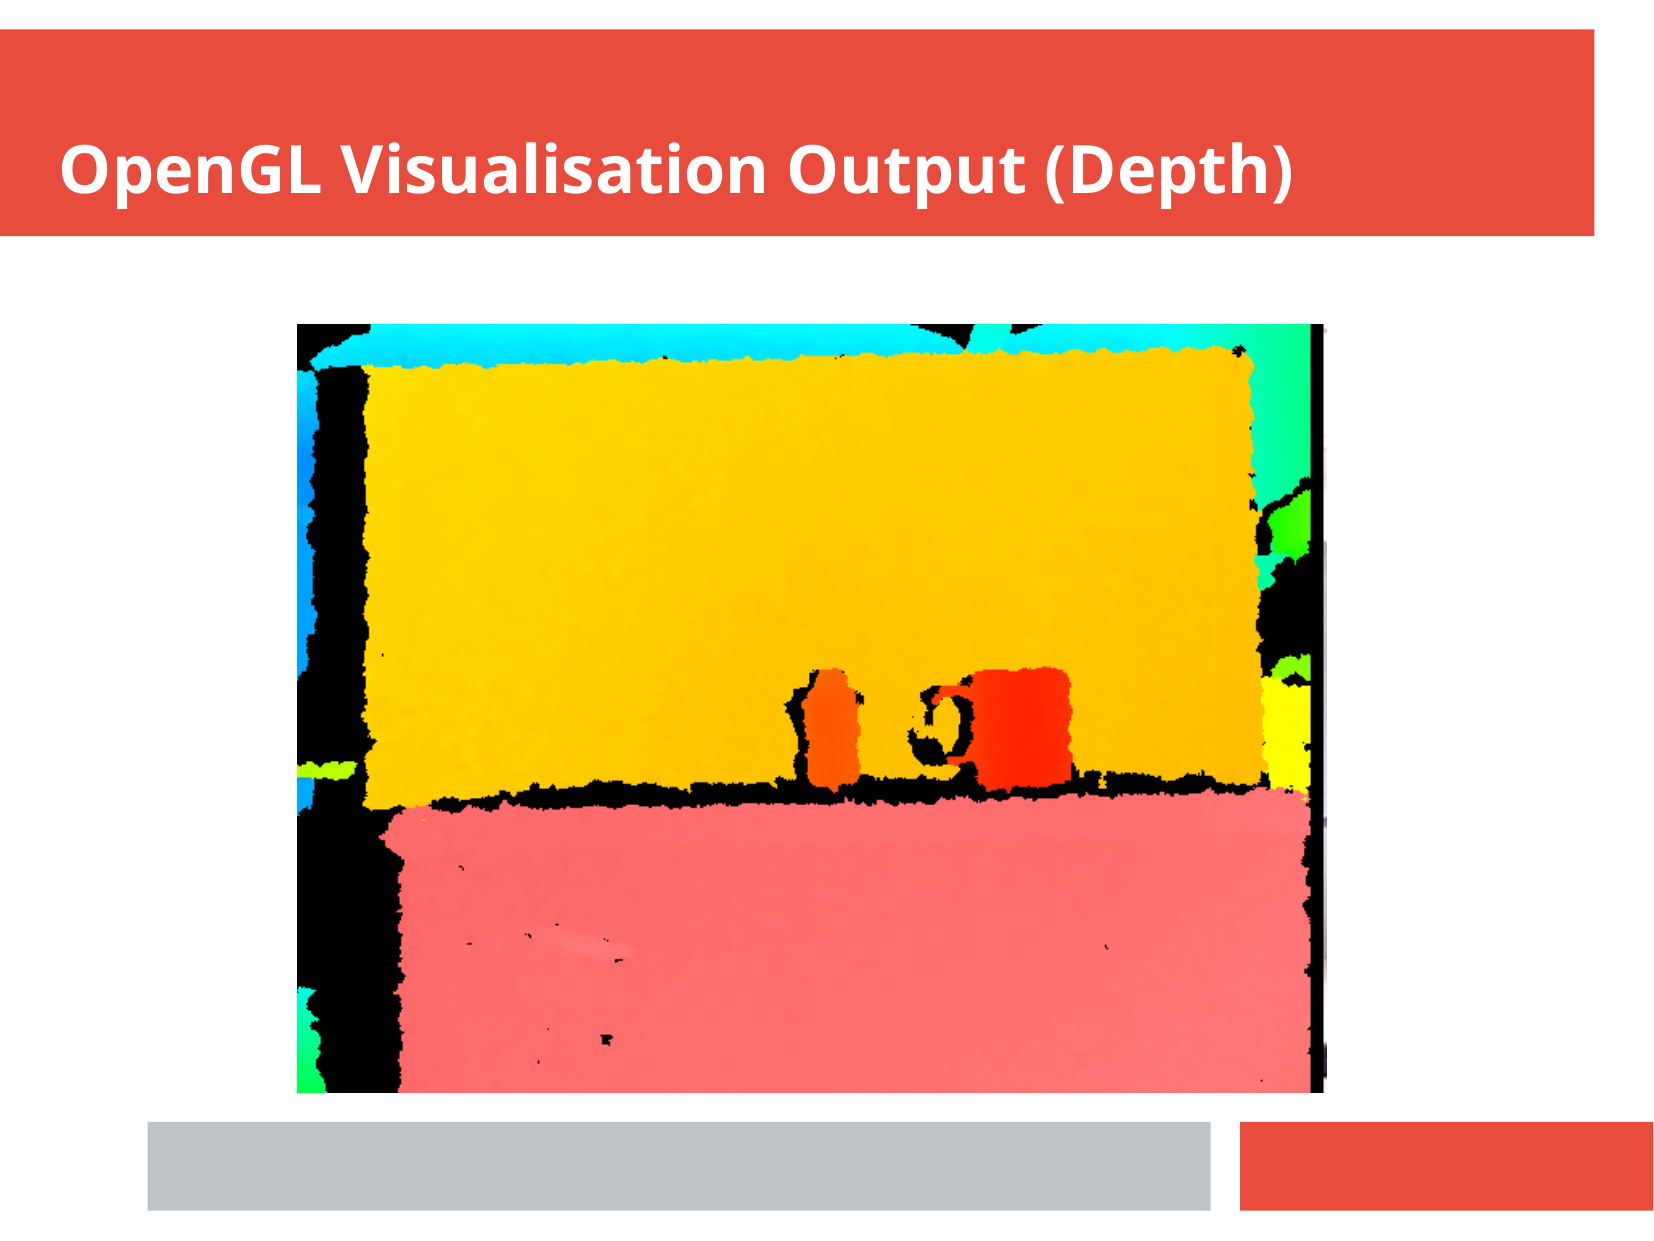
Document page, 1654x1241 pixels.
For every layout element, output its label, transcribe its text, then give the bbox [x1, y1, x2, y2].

text_box OpenGL Visualisation Output (Depth) [58, 58, 1595, 207]
picture [297, 324, 1327, 1093]
